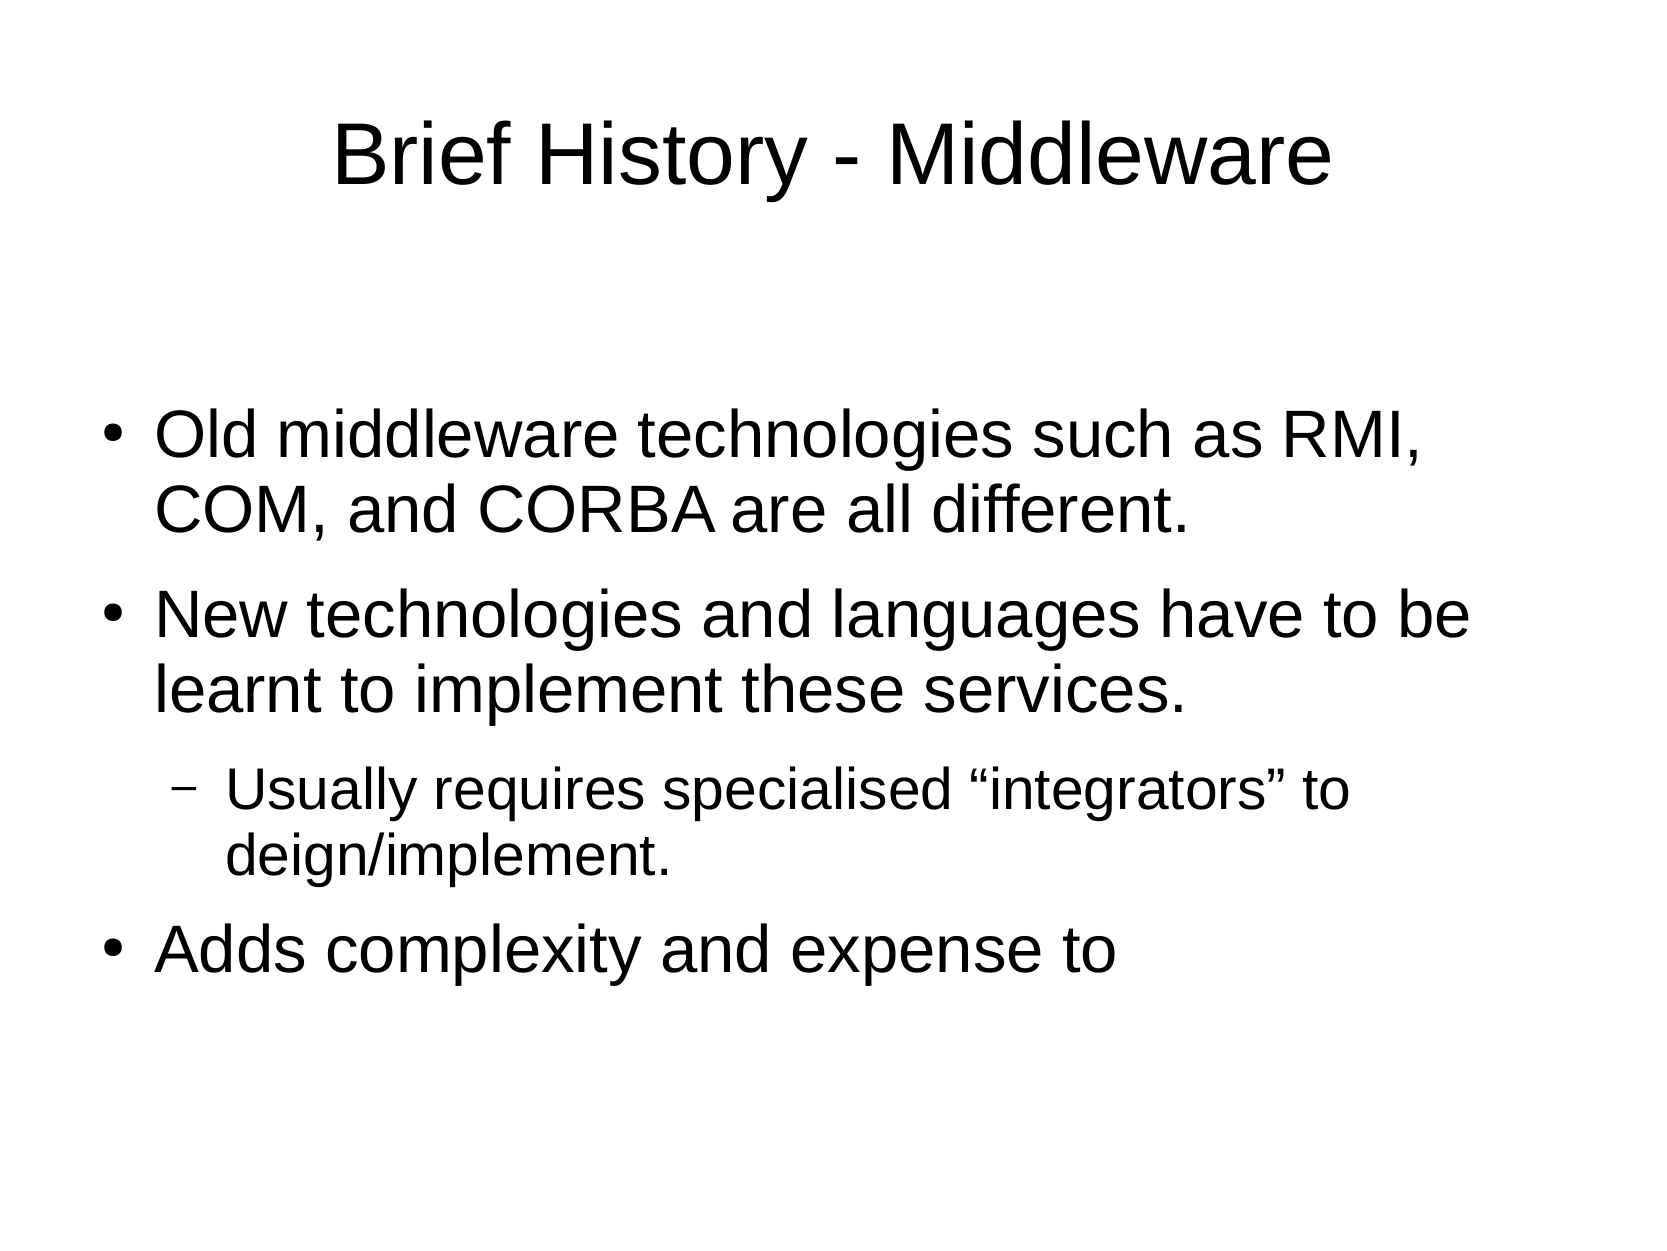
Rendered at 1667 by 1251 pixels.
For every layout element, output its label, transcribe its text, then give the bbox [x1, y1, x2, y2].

title Brief History - Middleware [83, 49, 1584, 259]
list Old middleware technologies such as RMI, COM, and CORBA are all different. New technologies and languages have to be learnt to implement these services. Usually requires specialised “integrators” to deign/implement. Adds complexity and expense to [83, 292, 1584, 1018]
